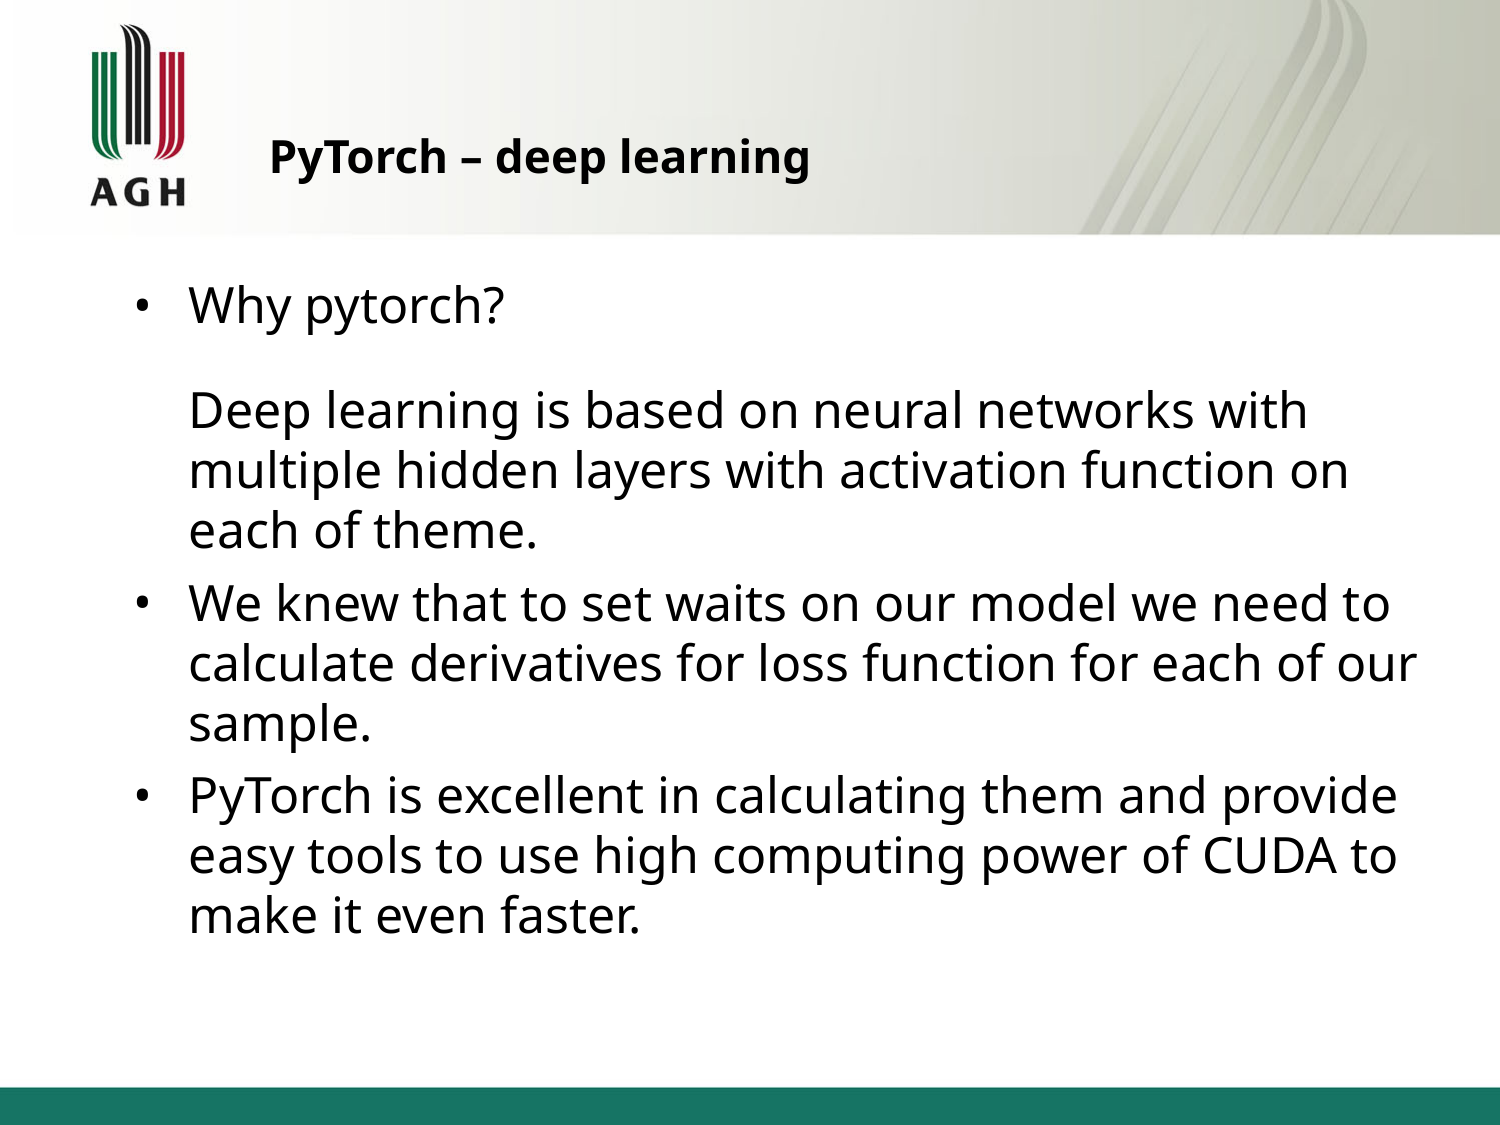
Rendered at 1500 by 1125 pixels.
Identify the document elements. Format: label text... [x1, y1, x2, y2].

picture [0, 0, 1500, 1125]
text_box PyTorch – deep learning [253, 119, 1425, 191]
text_box Why pytorch? Deep learning is based on neural networks with multiple hidden layers with activation function on each of theme. We knew that to set waits on our model we need to calculate derivatives for loss function for each of our sample. PyTorch is excellent in calculating them and provide easy tools to use high computing power of CUDA to make it even faster. [118, 266, 1453, 1004]
